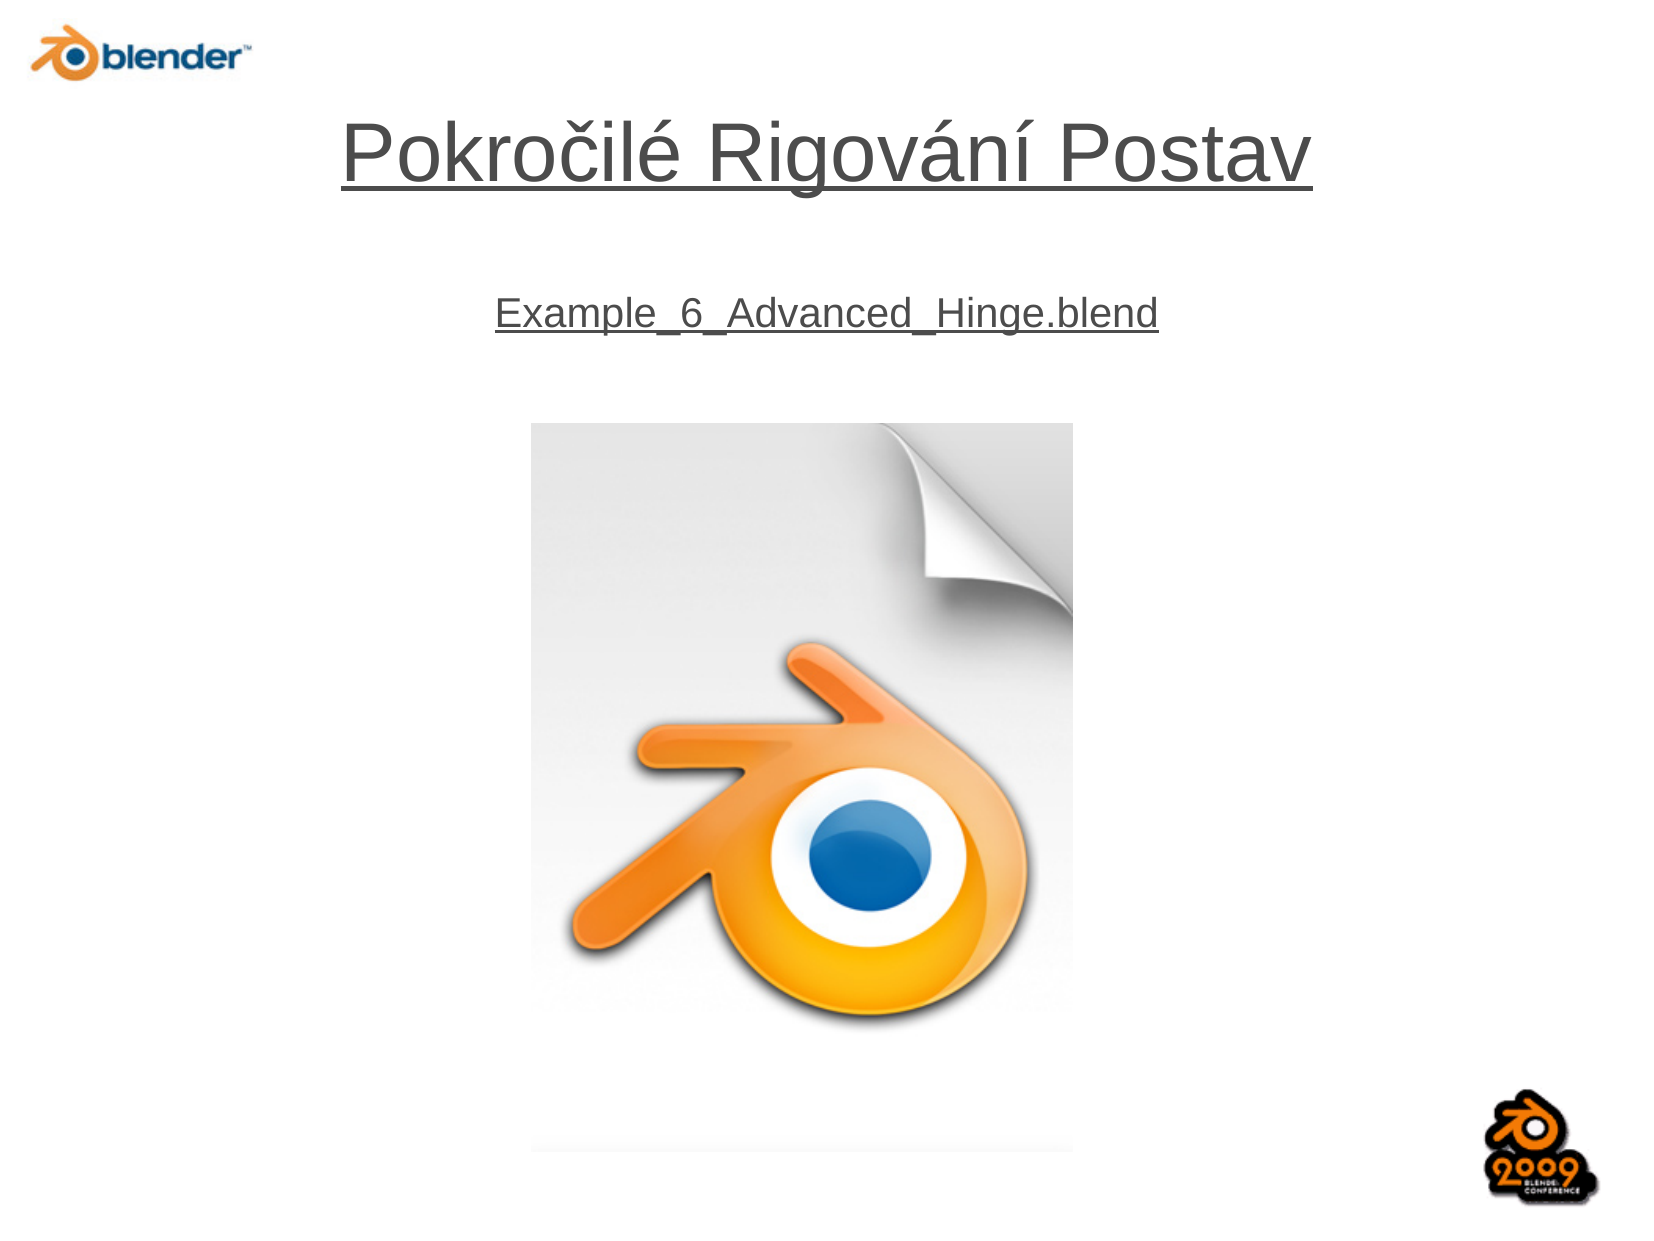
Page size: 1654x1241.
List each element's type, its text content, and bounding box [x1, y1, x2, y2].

title Pokročilé Rigování Postav [82, 49, 1571, 257]
picture [531, 423, 1073, 1152]
list Example_6_Advanced_Hinge.blend [82, 290, 1571, 1109]
picture [15, 18, 266, 89]
picture [1476, 1085, 1602, 1211]
